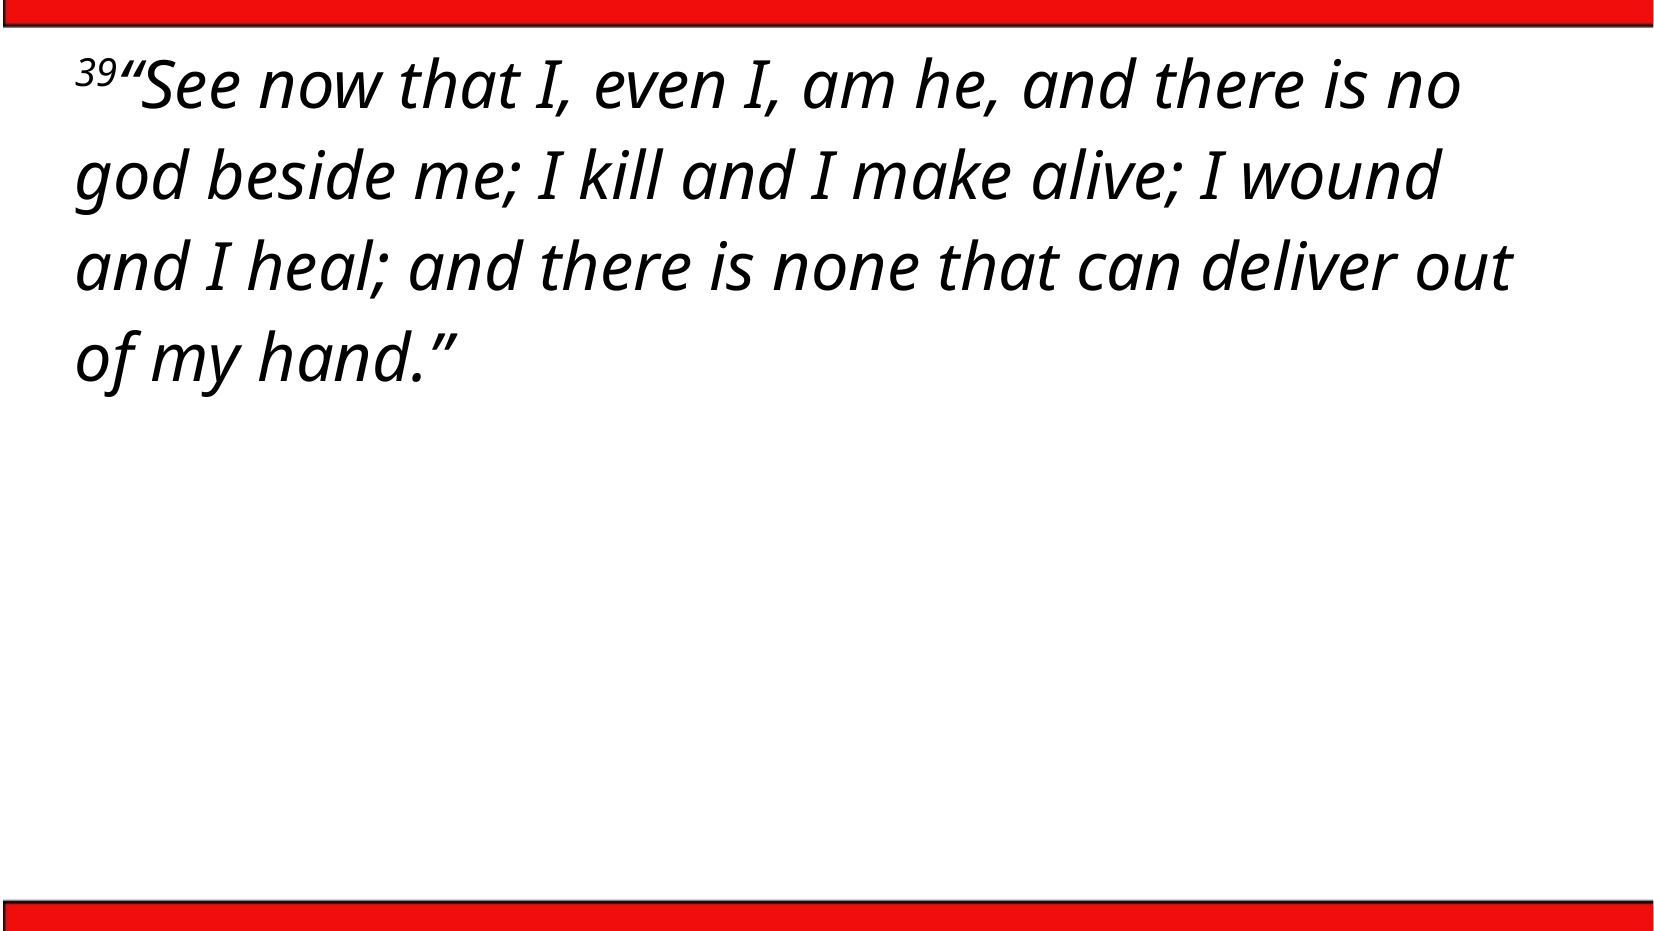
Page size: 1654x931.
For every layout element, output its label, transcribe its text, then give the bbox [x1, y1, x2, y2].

picture [3, 0, 1654, 931]
text_box 39“See now that I, even I, am he, and there is no god beside me; I kill and I make alive; I wound and I heal; and there is none that can deliver out of my hand.” [60, 30, 1591, 400]
